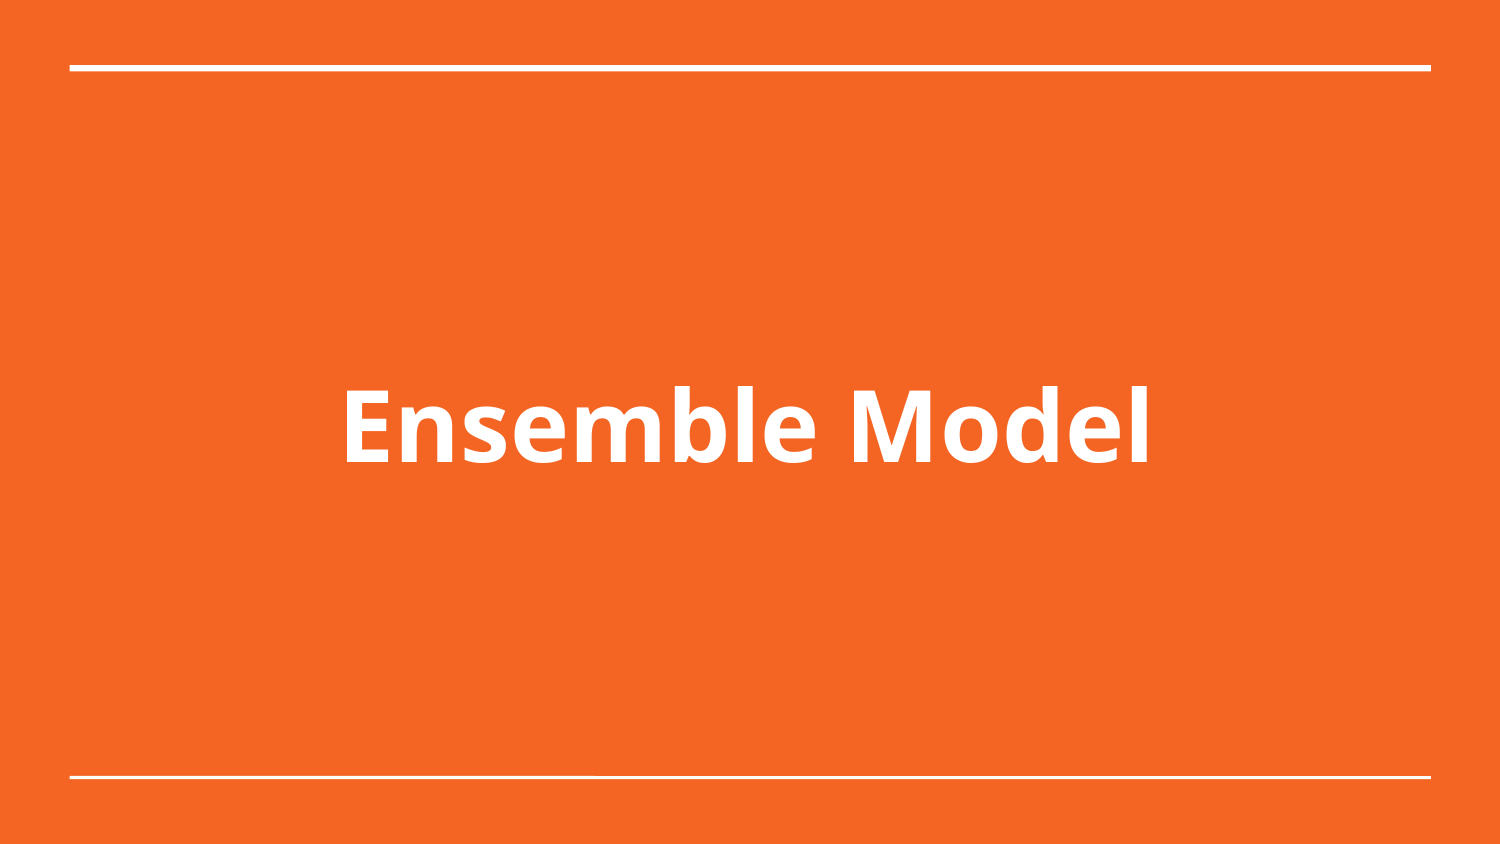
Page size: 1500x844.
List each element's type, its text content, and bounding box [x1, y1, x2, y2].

title Ensemble Model [66, 296, 1428, 550]
